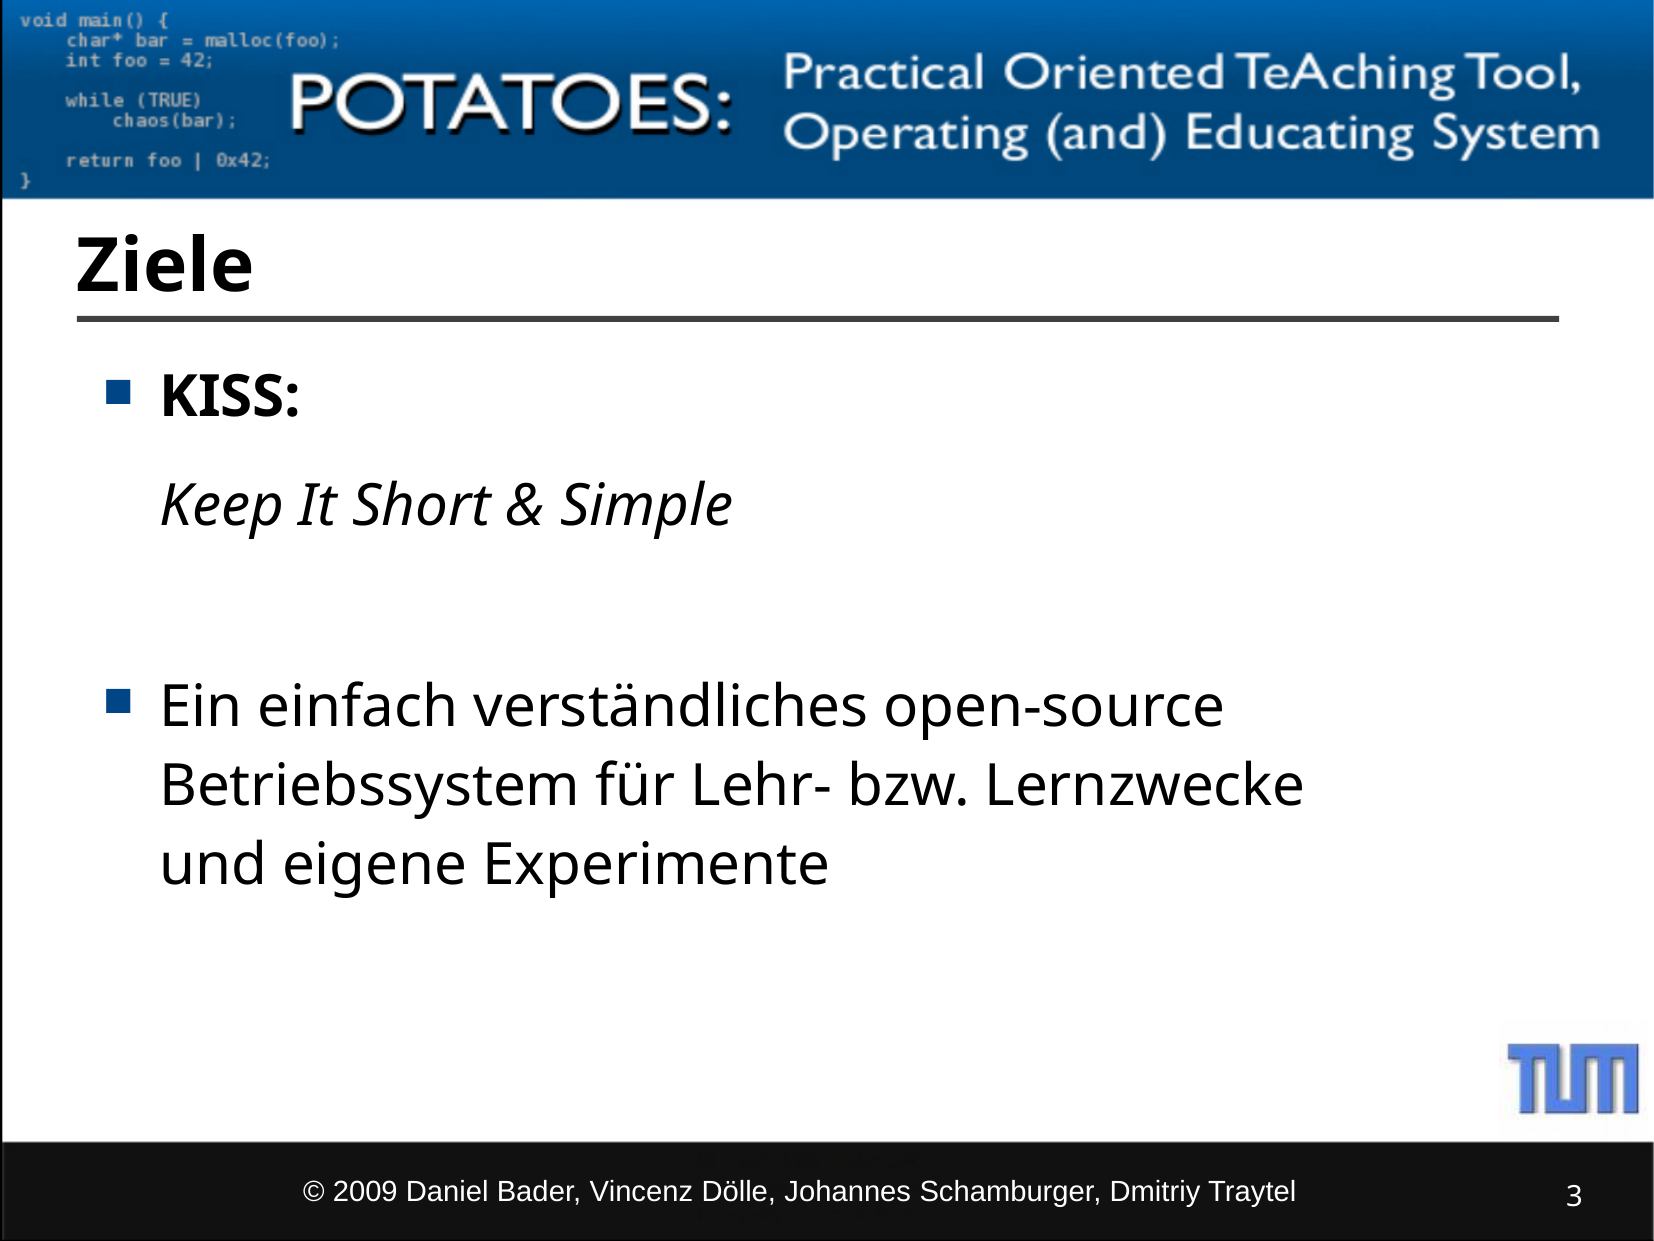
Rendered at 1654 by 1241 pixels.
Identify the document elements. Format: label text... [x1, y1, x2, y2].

picture [0, 0, 1654, 1241]
list KISS: Keep It Short & Simple Ein einfach verständliches open-source Betriebssystem für Lehr- bzw. Lernzwecke und eigene Experimente [88, 354, 1329, 1149]
title Ziele [76, 219, 1565, 307]
